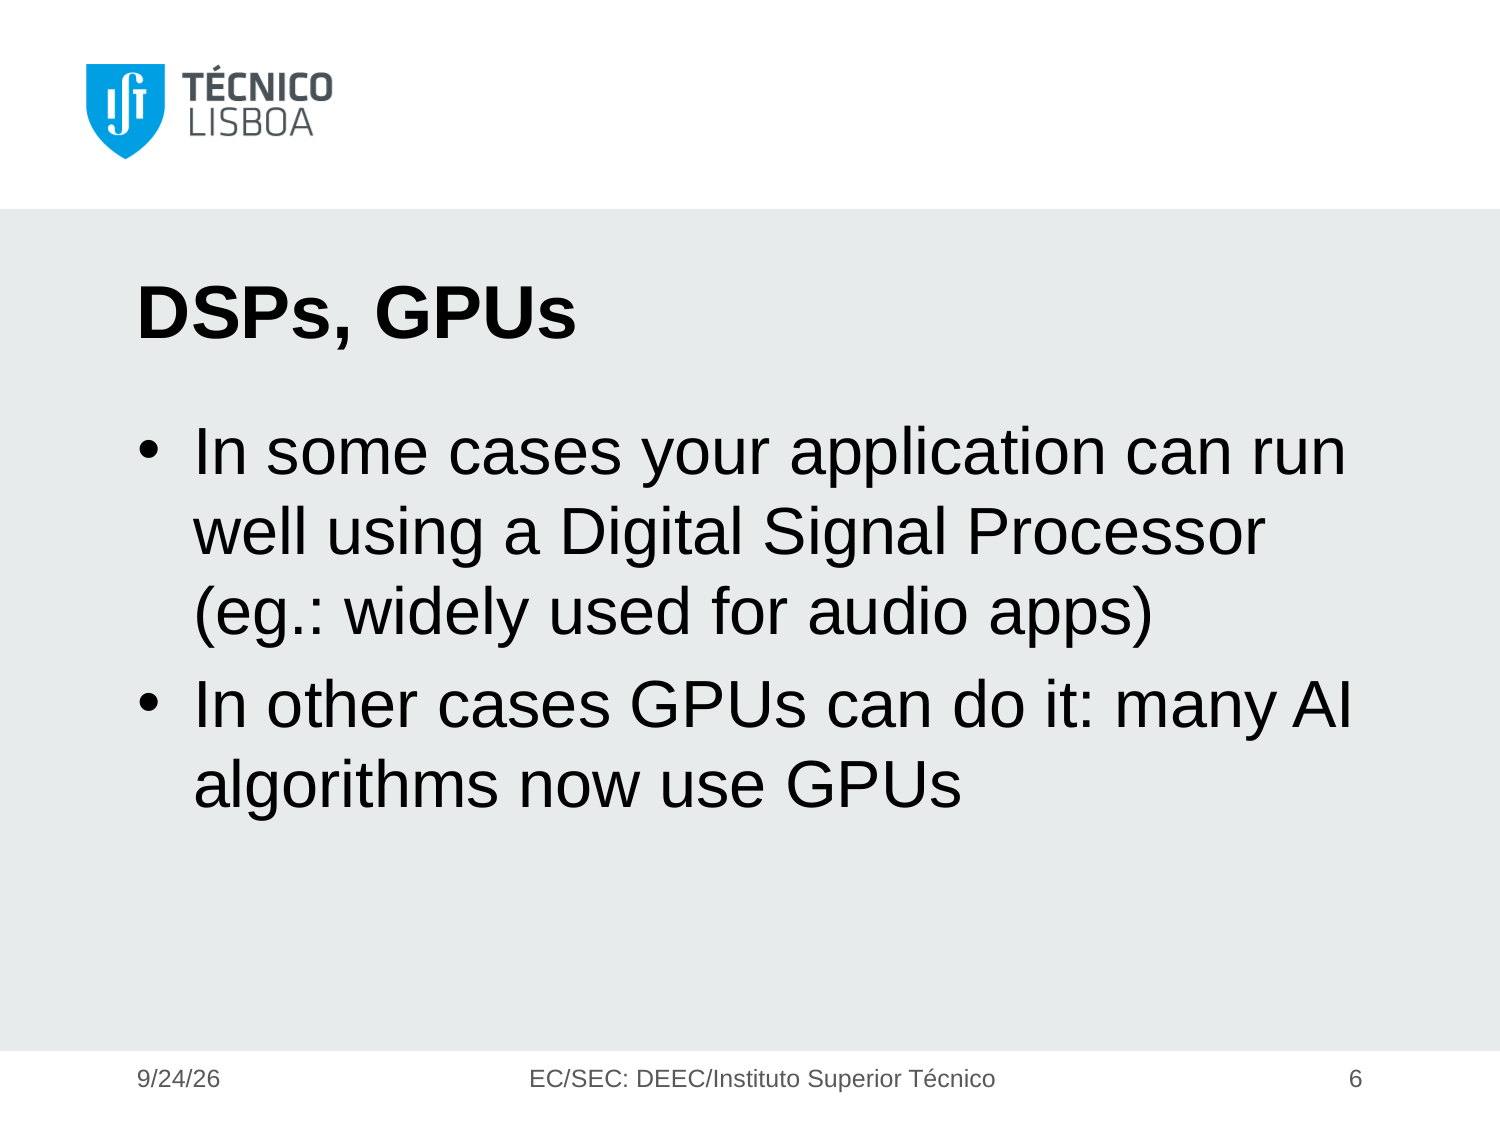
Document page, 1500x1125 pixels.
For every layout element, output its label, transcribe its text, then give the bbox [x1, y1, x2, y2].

title DSPs, GPUs [121, 237, 1378, 381]
slide_number 10/8/18 [121, 1052, 425, 1103]
footer EC/SEC: DEEC/Instituto Superior Técnico [512, 1052, 1021, 1103]
list In some cases your application can run well using a Digital Signal Processor (eg.: widely used for audio apps) In other cases GPUs can do it: many AI algorithms now use GPUs [121, 400, 1378, 1005]
picture [0, 0, 1500, 1125]
slide_number <number> [1077, 1052, 1378, 1103]
